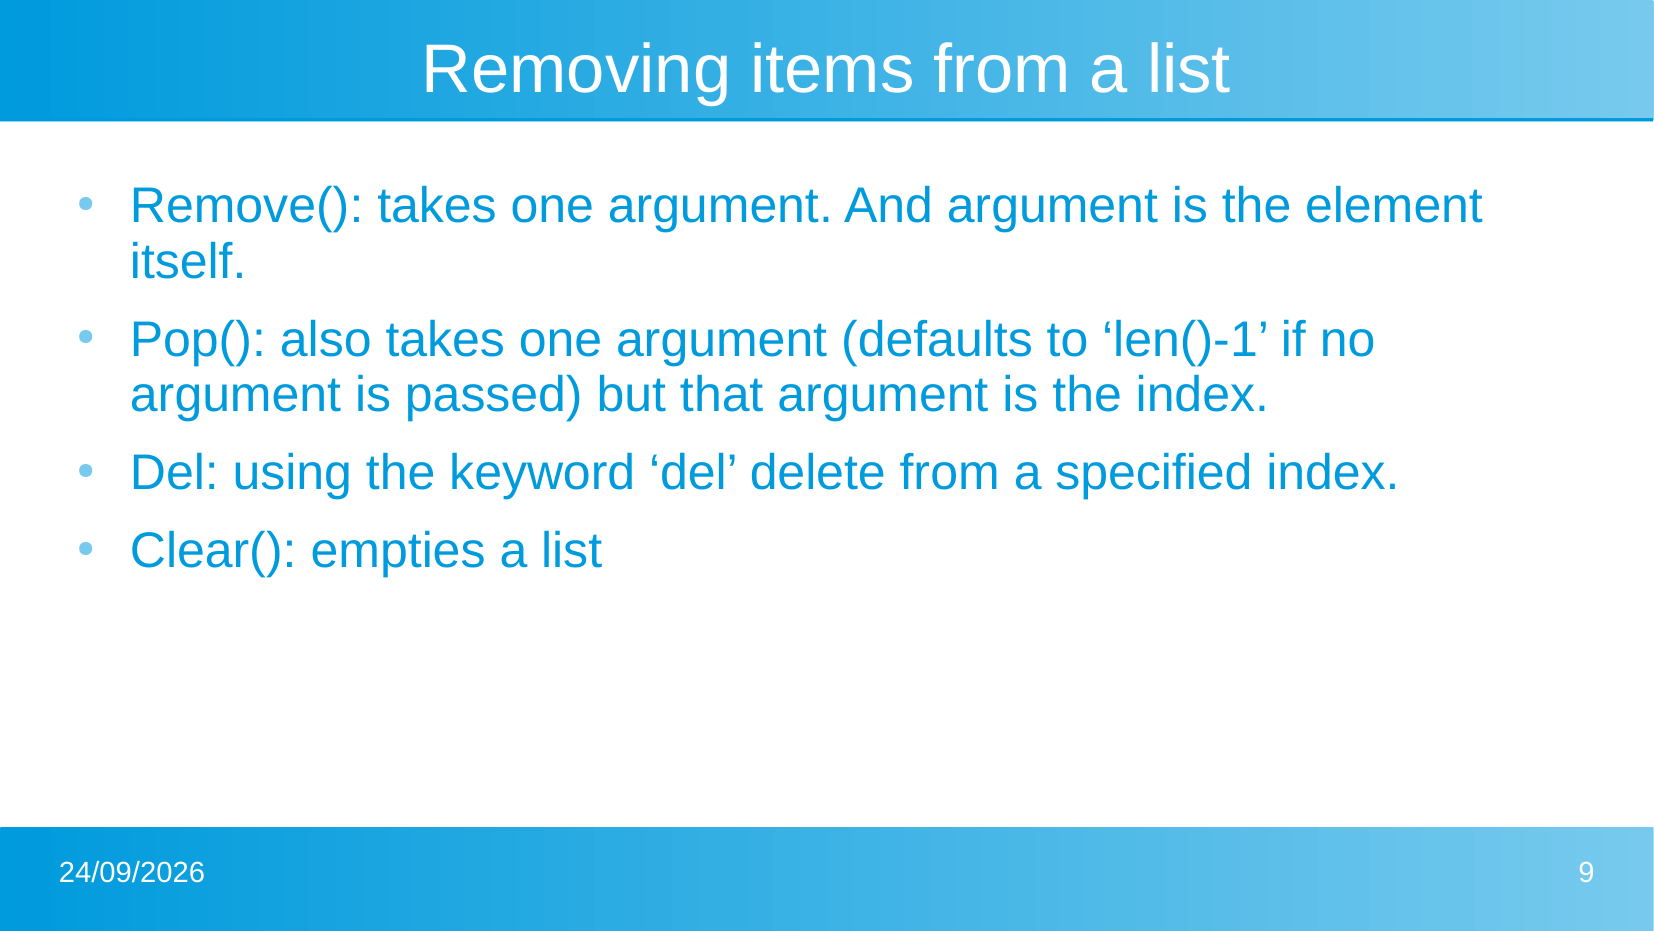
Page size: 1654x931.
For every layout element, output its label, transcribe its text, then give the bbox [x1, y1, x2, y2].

title Removing items from a list [59, 29, 1595, 108]
list Remove(): takes one argument. And argument is the element itself. Pop(): also takes one argument (defaults to ‘len()-1’ if no argument is passed) but that argument is the index. Del: using the keyword ‘del’ delete from a specified index. Clear(): empties a list [59, 177, 1595, 768]
